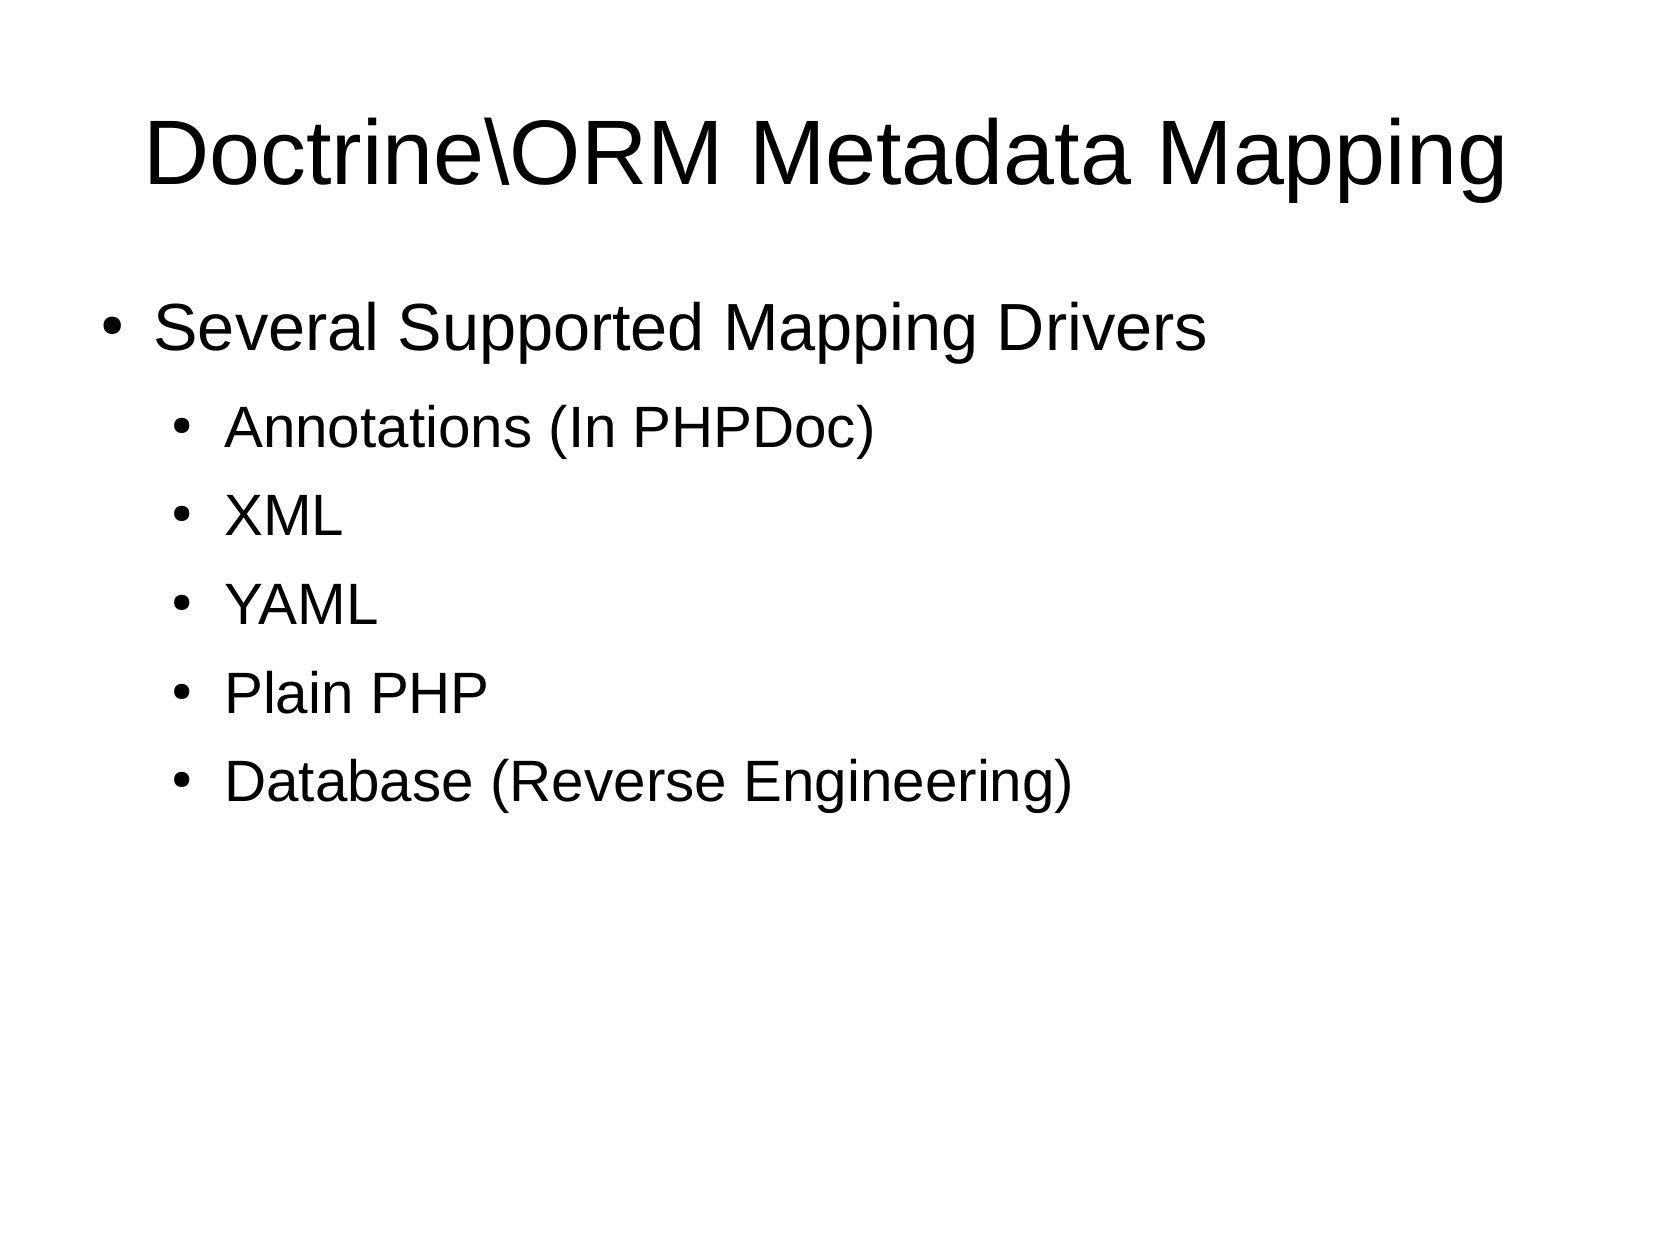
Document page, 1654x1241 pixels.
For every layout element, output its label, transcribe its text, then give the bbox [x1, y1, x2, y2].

list Several Supported Mapping Drivers Annotations (In PHPDoc) XML YAML Plain PHP Database (Reverse Engineering) [82, 290, 1571, 1109]
title Doctrine\ORM Metadata Mapping [82, 49, 1571, 257]
